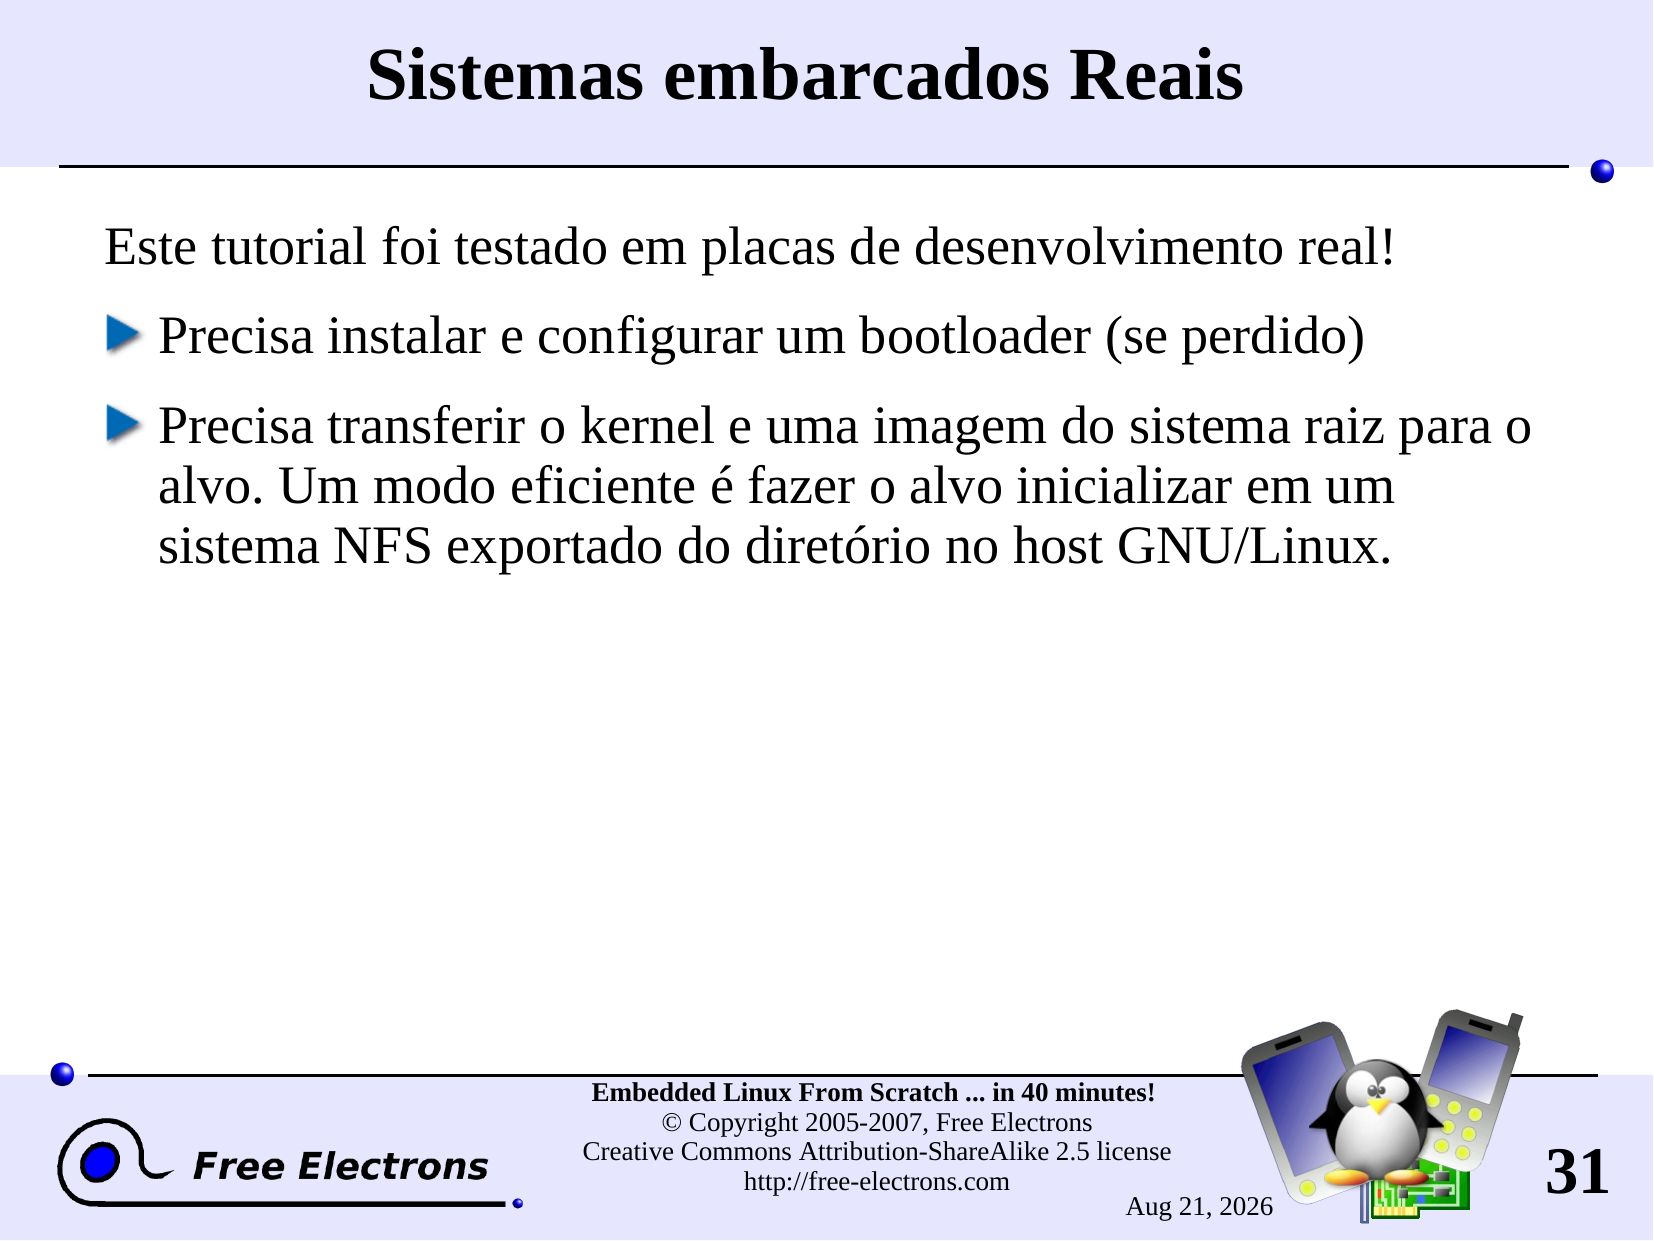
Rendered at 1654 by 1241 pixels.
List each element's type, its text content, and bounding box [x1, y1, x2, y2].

picture [50, 1107, 527, 1216]
title Sistemas embarcados Reais [60, 25, 1551, 124]
list Este tutorial foi testado em placas de desenvolvimento real! Precisa instalar e configurar um bootloader (se perdido) Precisa transferir o kernel e uma imagem do sistema raiz para o alvo. Um modo eficiente é fazer o alvo inicializar em um sistema NFS exportado do diretório no host GNU/Linux. [87, 216, 1565, 1066]
picture [1231, 1066, 1521, 1241]
